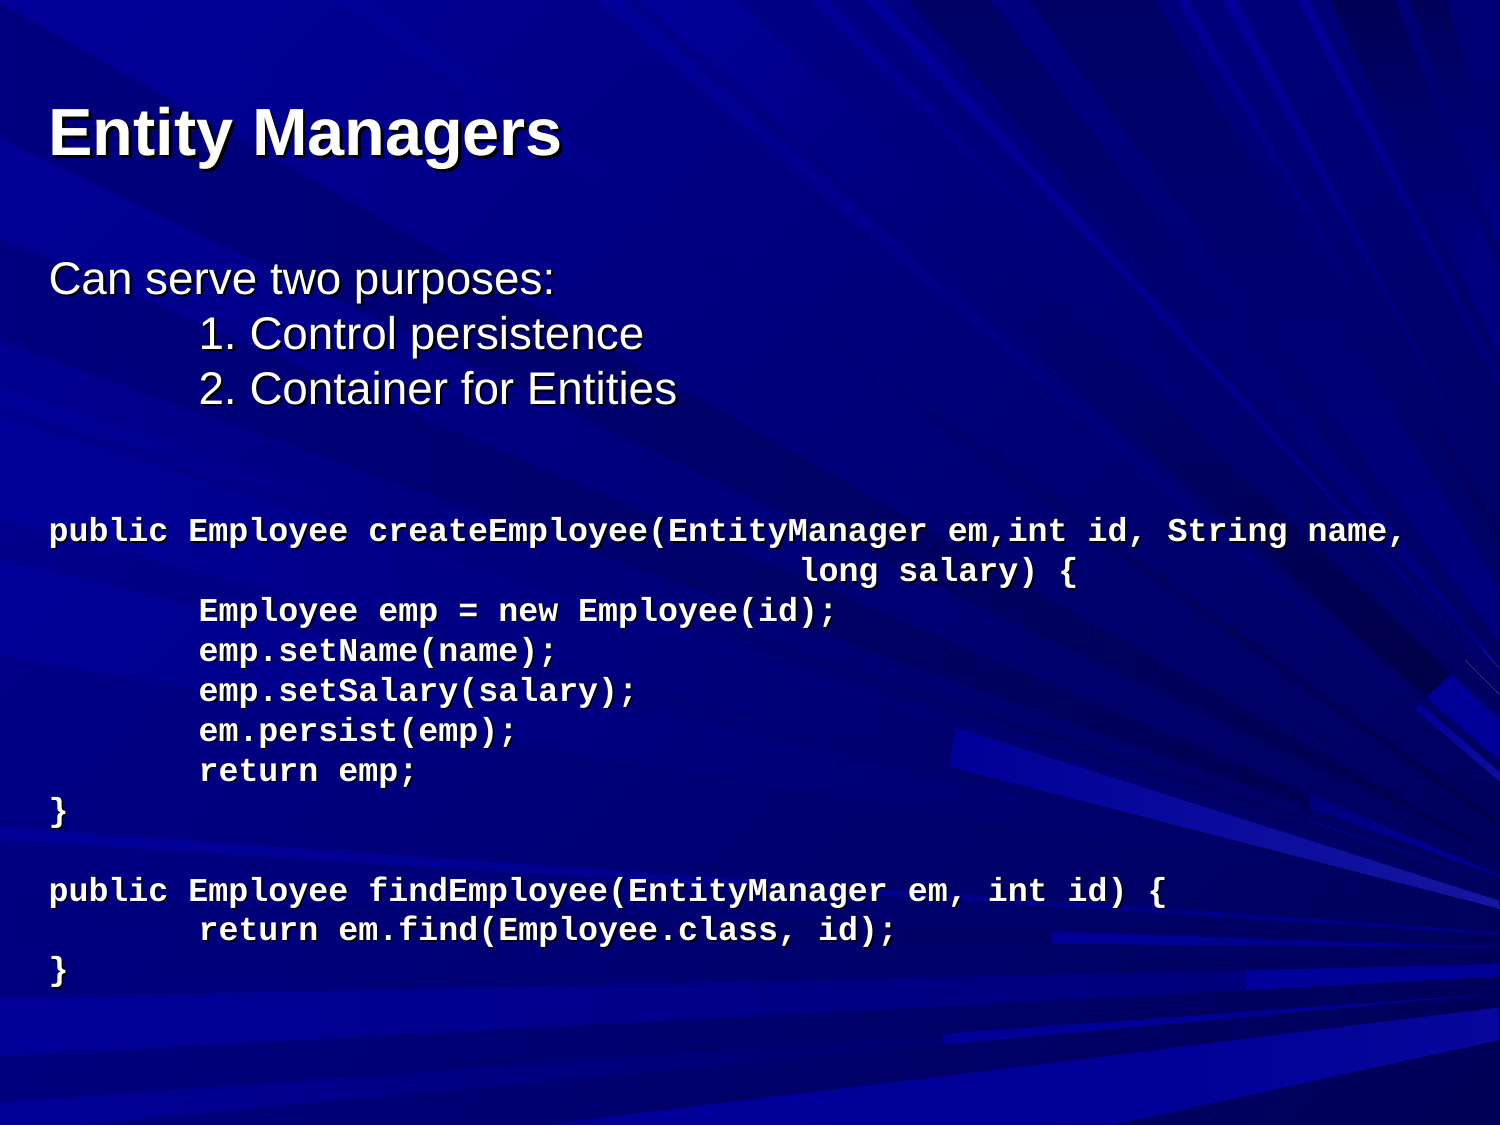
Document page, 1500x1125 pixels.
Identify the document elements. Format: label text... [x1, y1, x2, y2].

title Entity Managers Can serve two purposes: 1. Control persistence 2. Container for Entities public Employee createEmployee(EntityManager em,int id, String name, long salary) { Employee emp = new Employee(id); emp.setName(name); emp.setSalary(salary); em.persist(emp); return emp; } public Employee findEmployee(EntityManager em, int id) { return em.find(Employee.class, id); } [33, 73, 1468, 1003]
